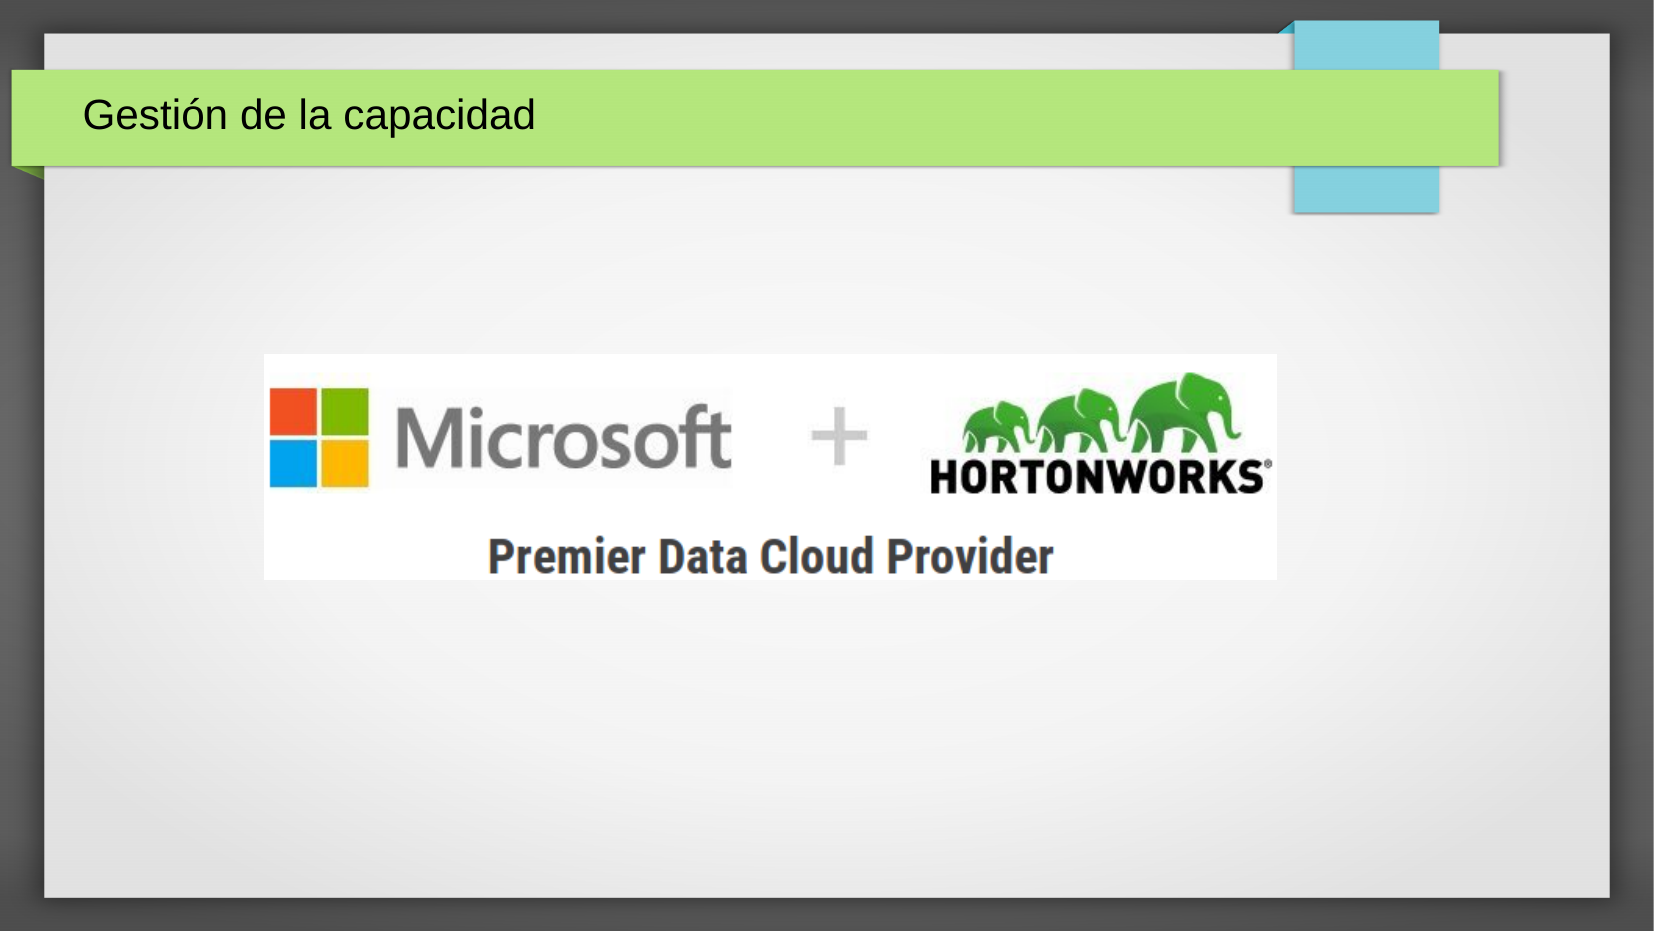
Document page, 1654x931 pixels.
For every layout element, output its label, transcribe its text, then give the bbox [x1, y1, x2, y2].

title Gestión de la capacidad [82, 70, 1264, 160]
picture [0, 0, 1654, 931]
